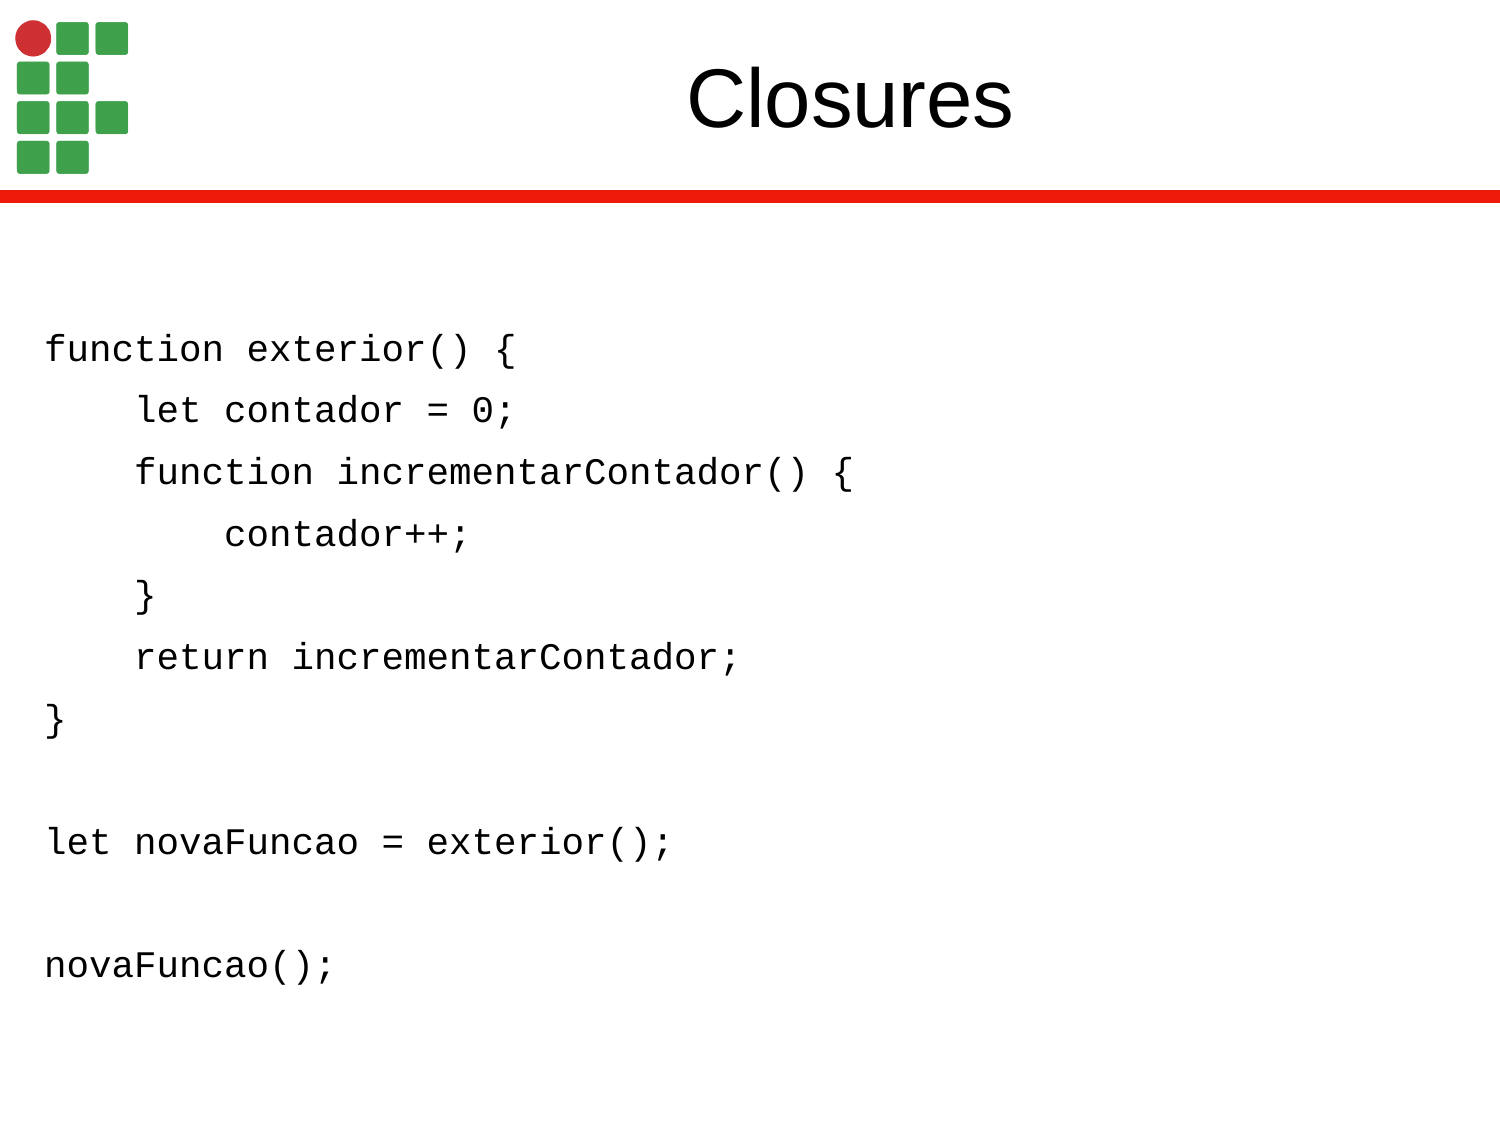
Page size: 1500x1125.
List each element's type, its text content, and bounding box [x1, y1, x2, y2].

picture [14, 16, 130, 178]
list function exterior() { let contador = 0; function incrementarContador() { contador++; } return incrementarContador; } let novaFuncao = exterior(); novaFuncao(); [29, 207, 1471, 1087]
title Closures [230, 0, 1471, 202]
